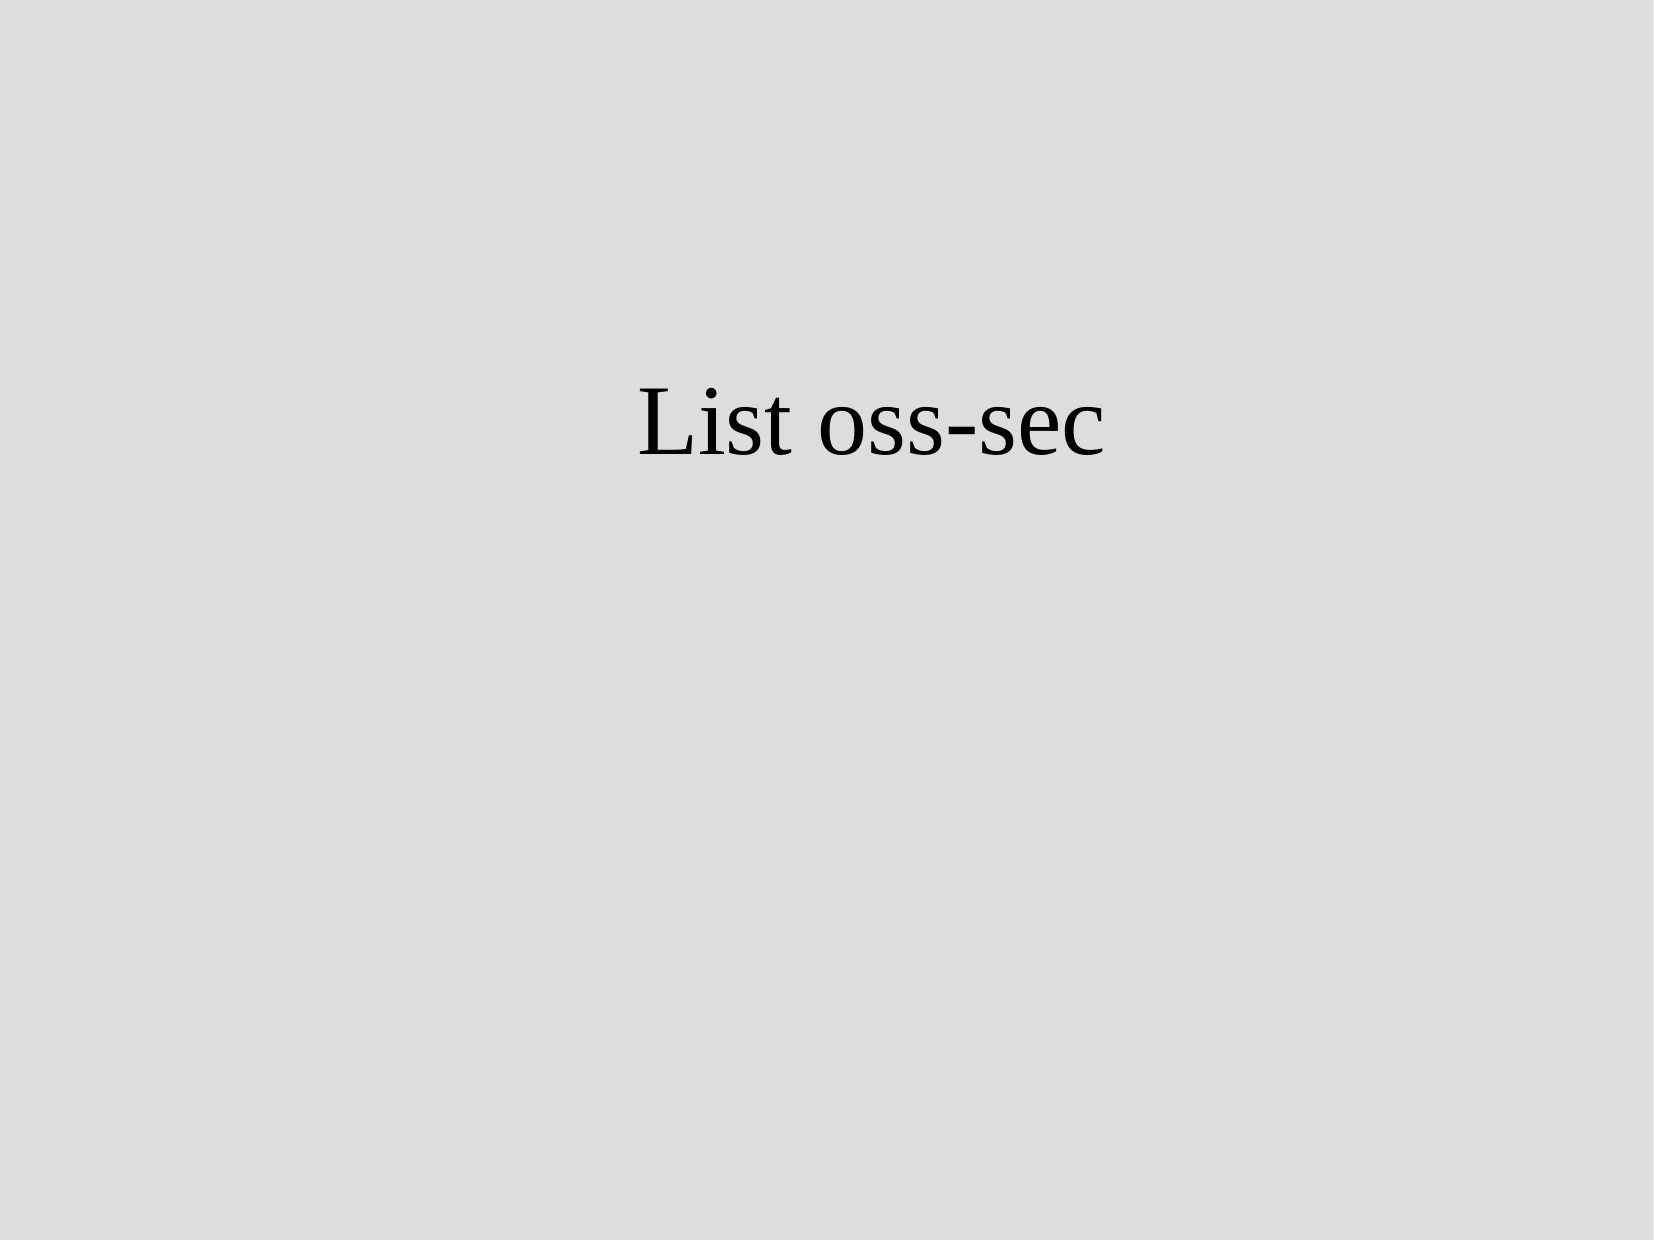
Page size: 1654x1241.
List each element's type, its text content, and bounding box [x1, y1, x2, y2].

text_box List oss-sec [271, 357, 1473, 484]
subtitle [82, 49, 1571, 1010]
